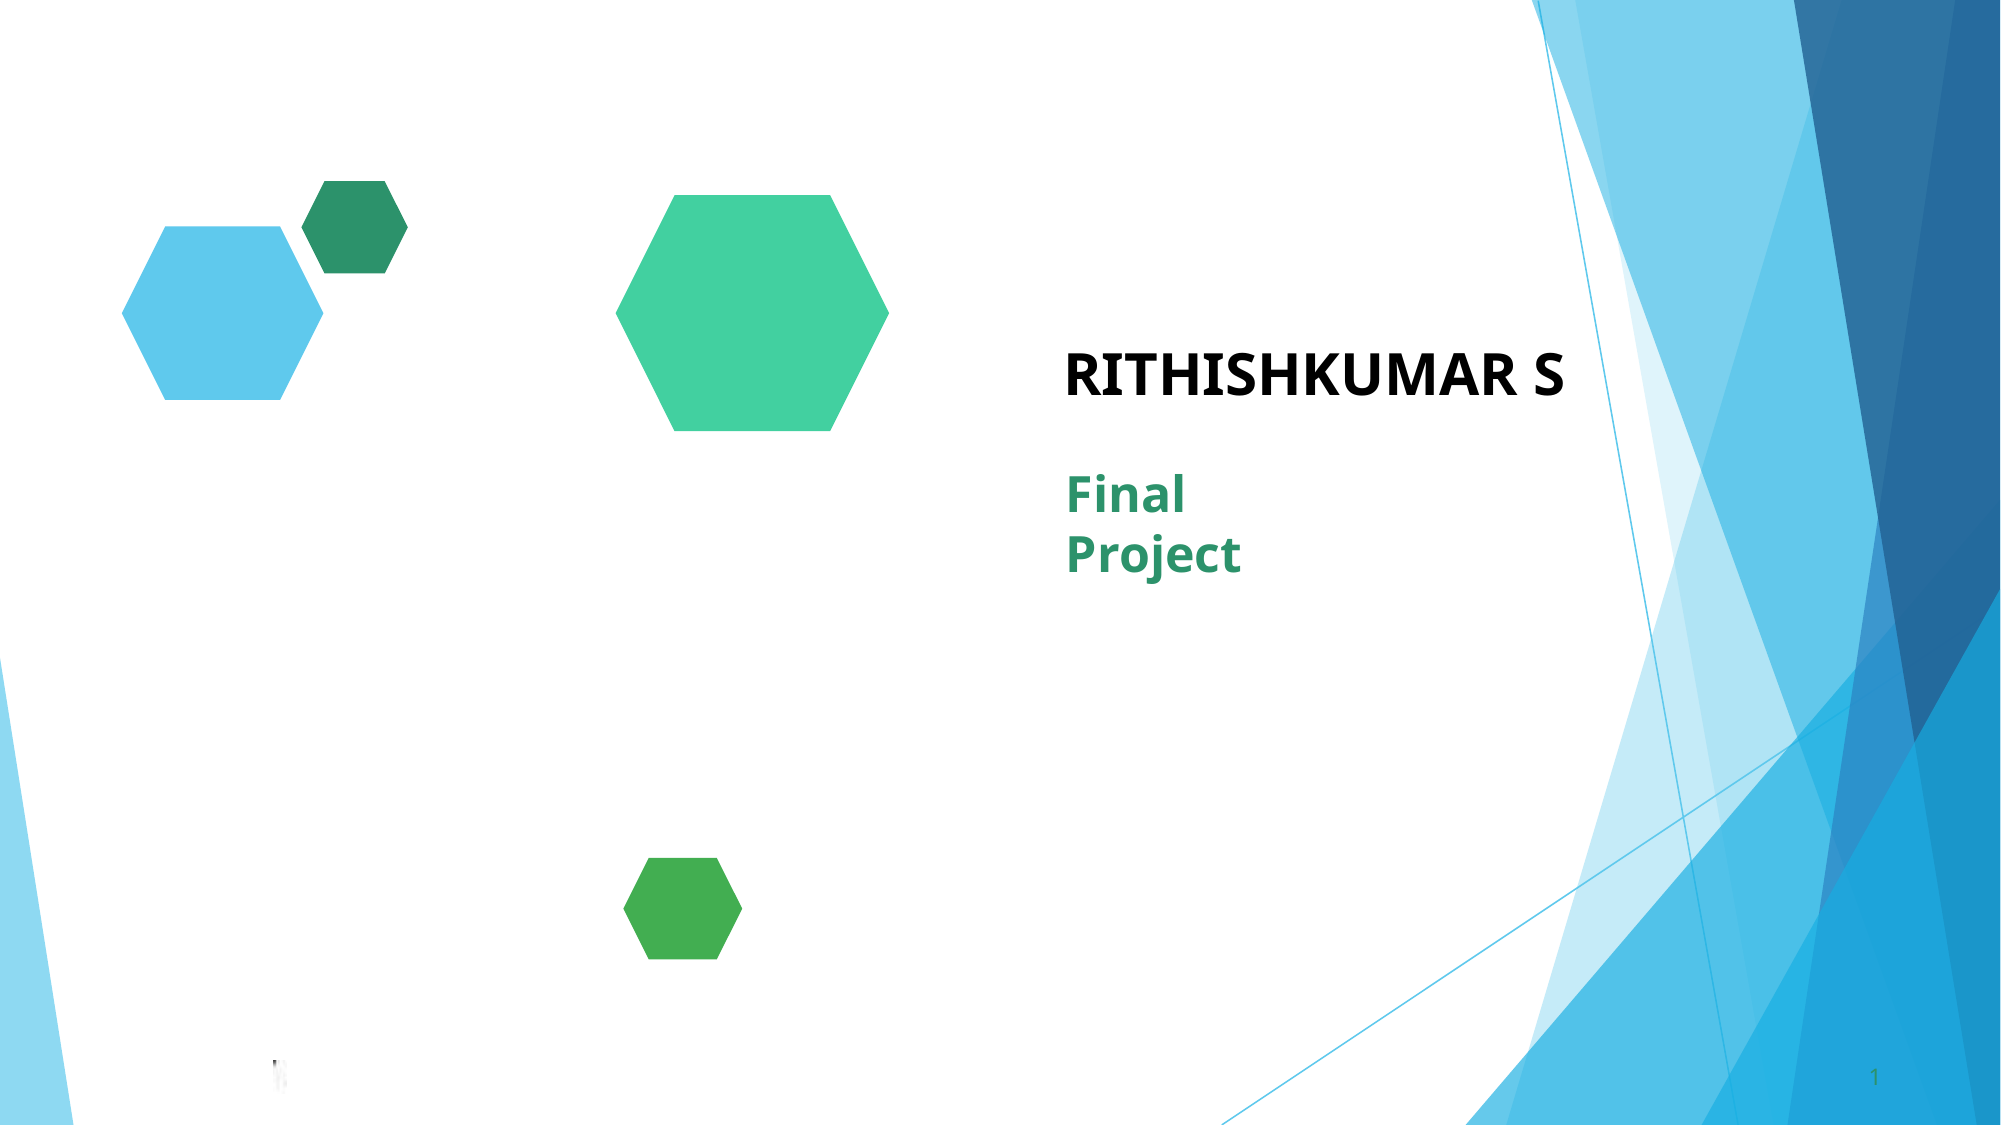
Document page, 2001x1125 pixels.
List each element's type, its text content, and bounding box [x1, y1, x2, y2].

picture [273, 1060, 287, 1094]
slide_number 1 [1849, 1061, 1890, 1093]
text_box Final Project [1063, 460, 1367, 526]
title RITHISHKUMAR S [1061, 334, 1850, 408]
